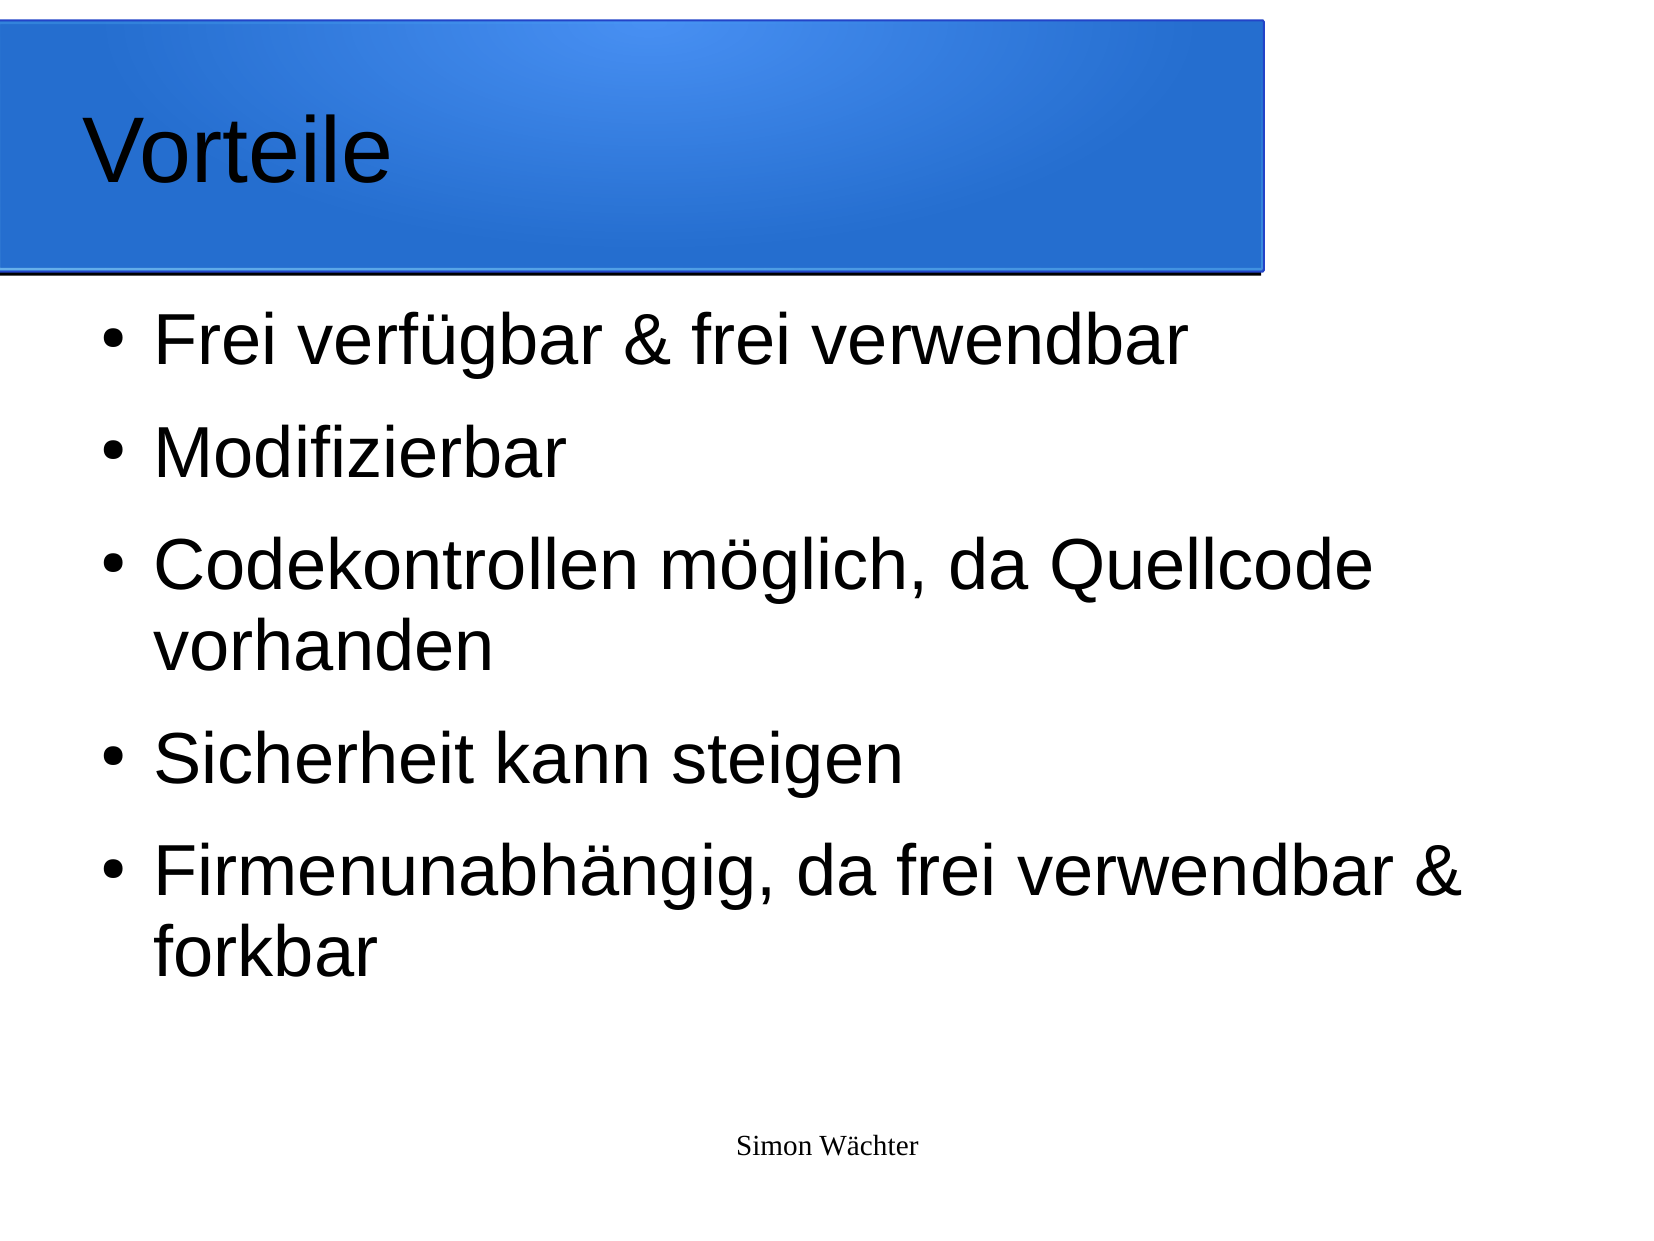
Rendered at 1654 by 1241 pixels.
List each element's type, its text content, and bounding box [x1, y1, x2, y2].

title Vorteile [82, 47, 1235, 252]
list Frei verfügbar & frei verwendbar Modifizierbar Codekontrollen möglich, da Quellcode vorhanden Sicherheit kann steigen Firmenunabhängig, da frei verwendbar & forkbar [82, 299, 1571, 1019]
